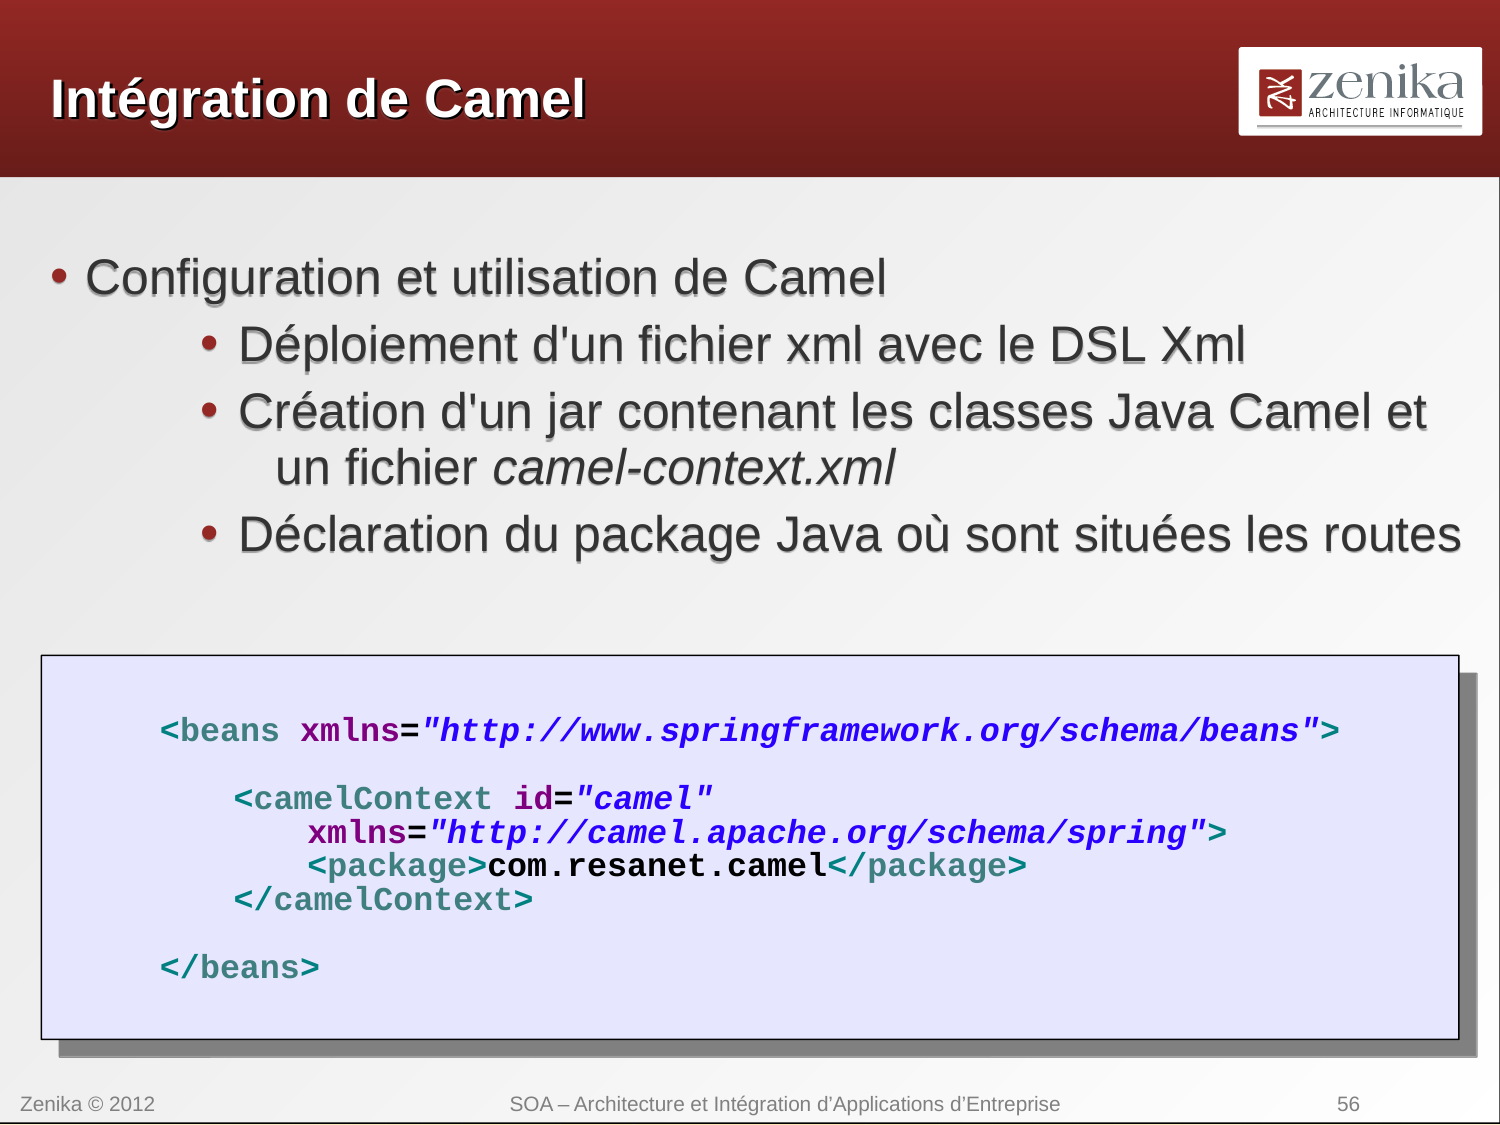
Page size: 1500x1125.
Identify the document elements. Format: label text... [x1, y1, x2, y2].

subtitle Configuration et utilisation de Camel Déploiement d'un fichier xml avec le DSL Xml Création d'un jar contenant les classes Java Camel et un fichier camel-context.xml Déclaration du package Java où sont situées les routes [50, 246, 1477, 1060]
text_box <beans xmlns="http://www.springframework.org/schema/beans"> <camelContext id="camel" xmlns="http://camel.apache.org/schema/spring"> <package>com.resanet.camel</package> </camelContext> </beans> [41, 655, 1459, 1040]
title Intégration de Camel [50, 22, 1206, 172]
